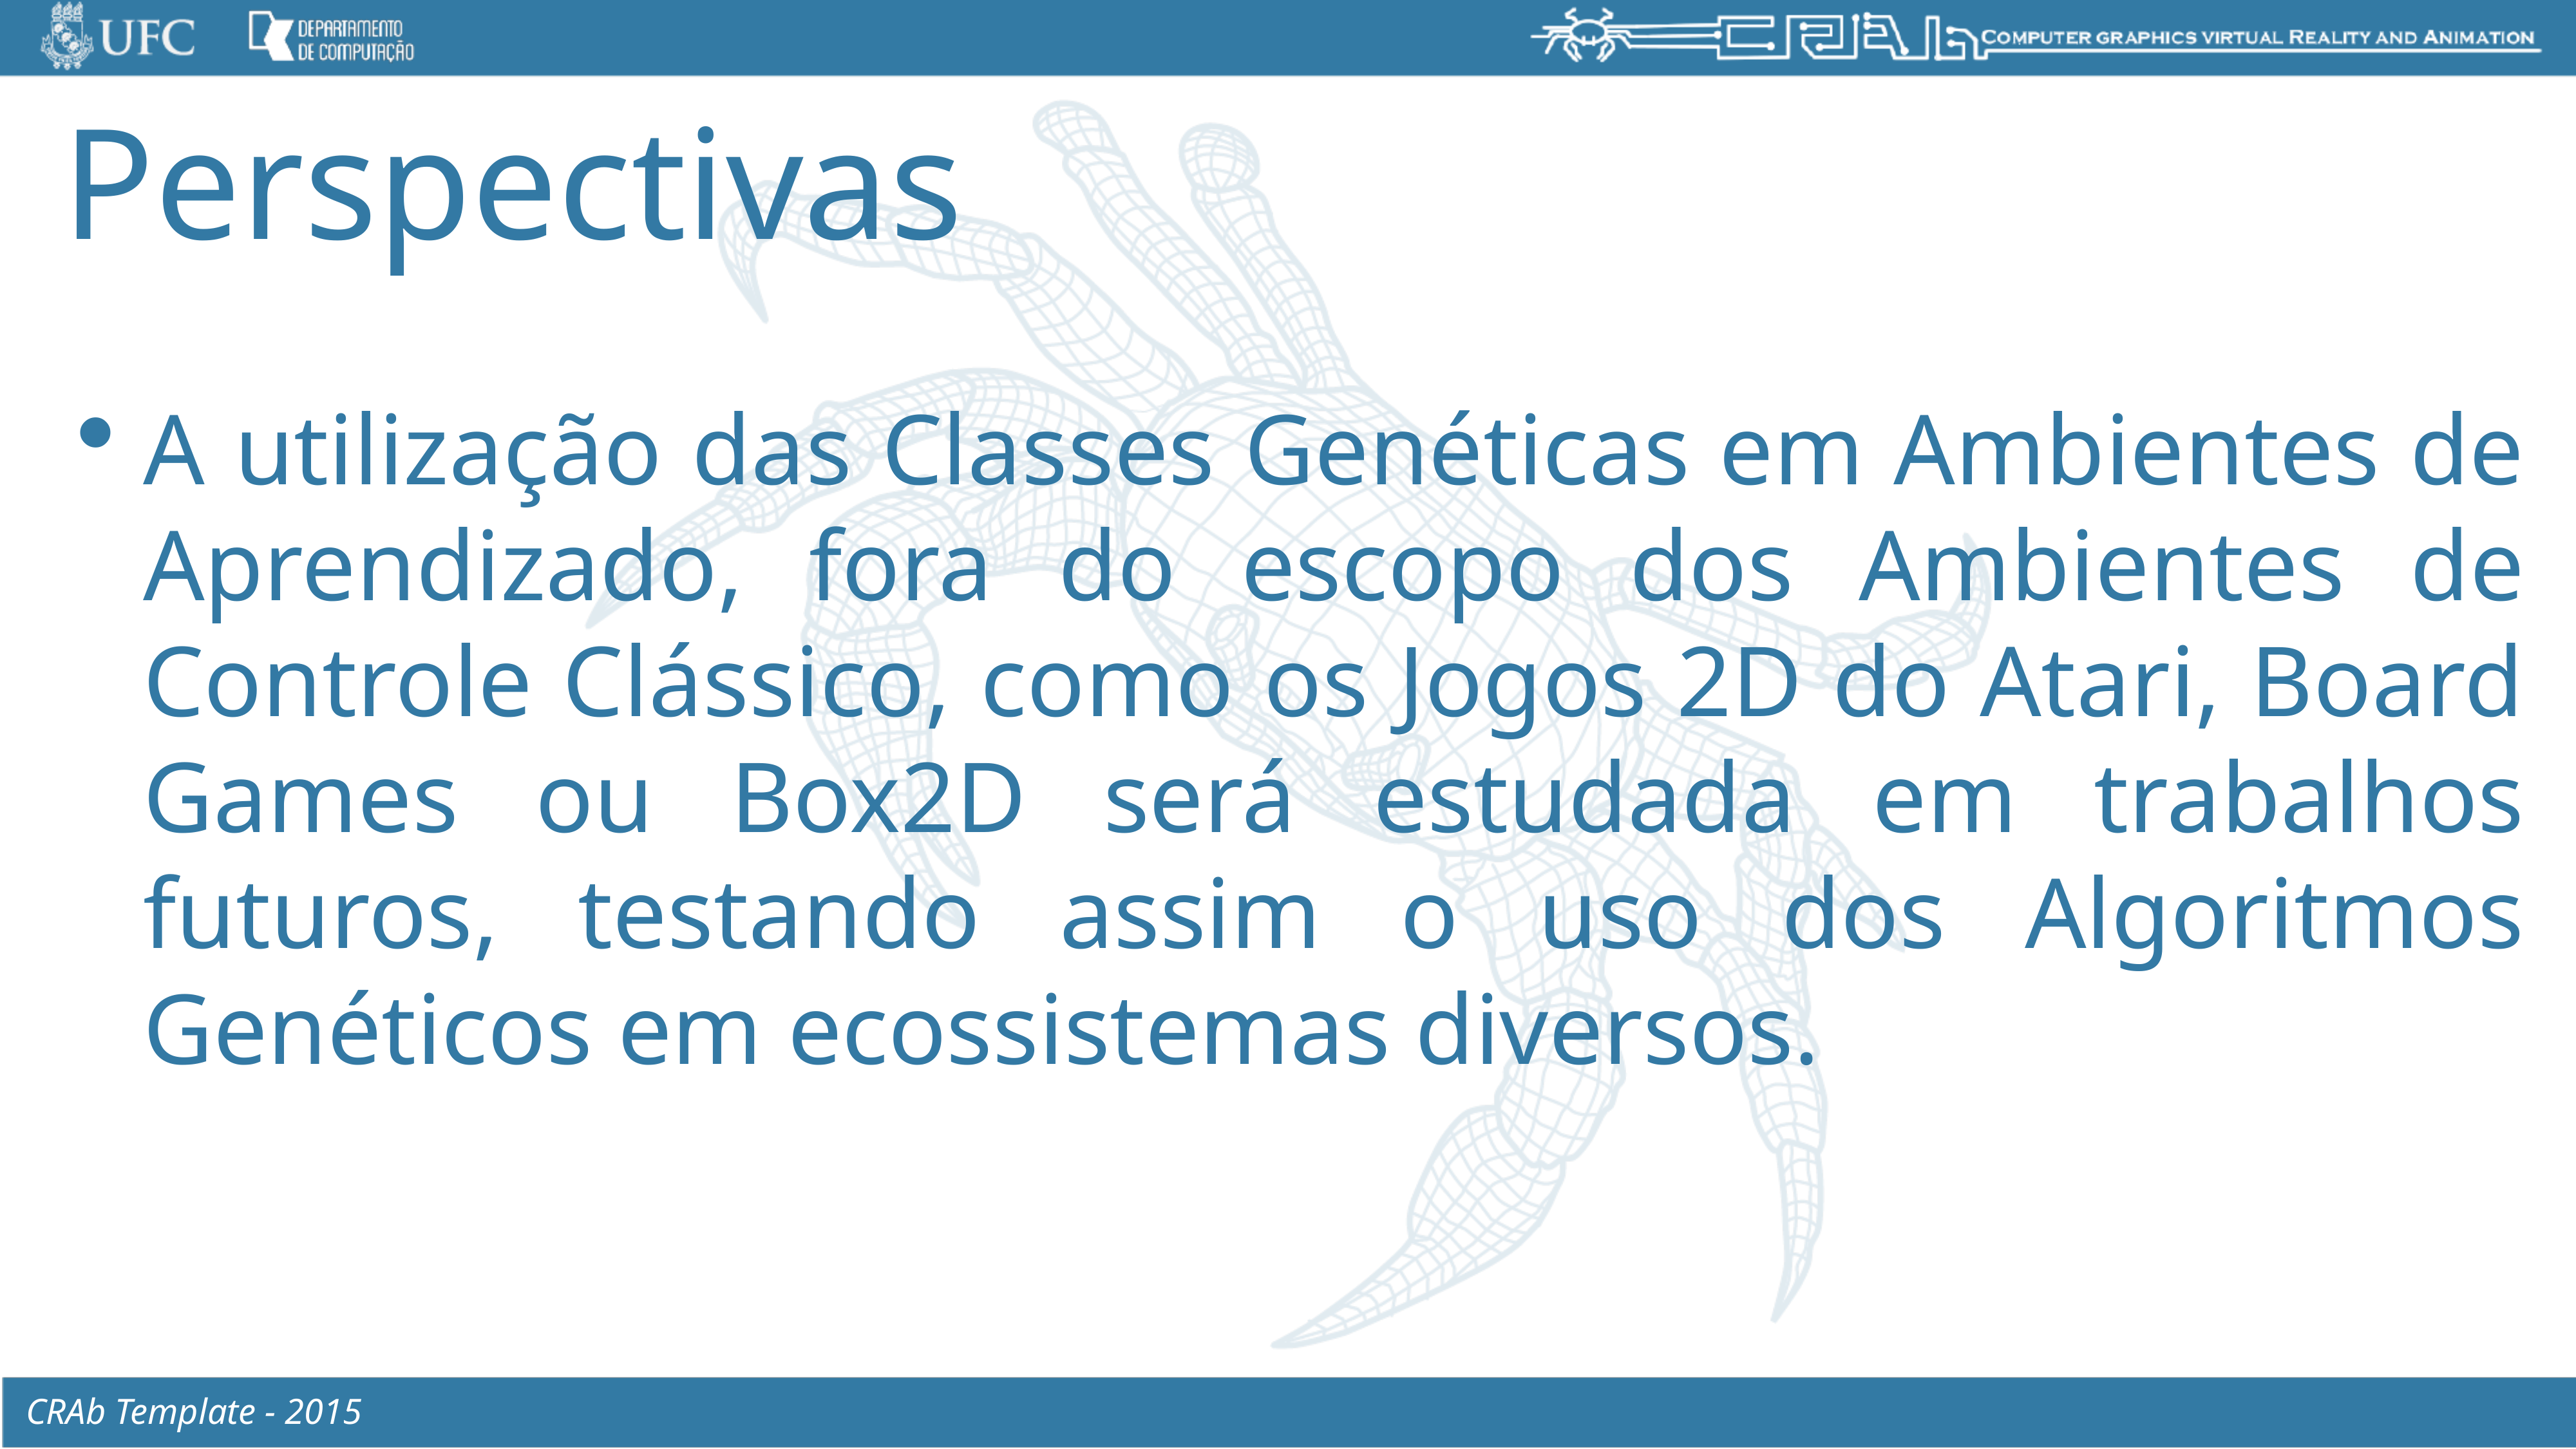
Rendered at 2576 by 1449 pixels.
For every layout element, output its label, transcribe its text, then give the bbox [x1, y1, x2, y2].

list A utilização das Classes Genéticas em Ambientes de Aprendizado, fora do escopo dos Ambientes de Controle Clássico, como os Jogos 2D do Atari, Board Games ou Box2D será estudada em trabalhos futuros, testando assim o uso dos Algoritmos Genéticos em ecossistemas diversos. [73, 388, 2526, 1405]
picture [0, 0, 2576, 1449]
title Perspectivas [62, 86, 2466, 277]
